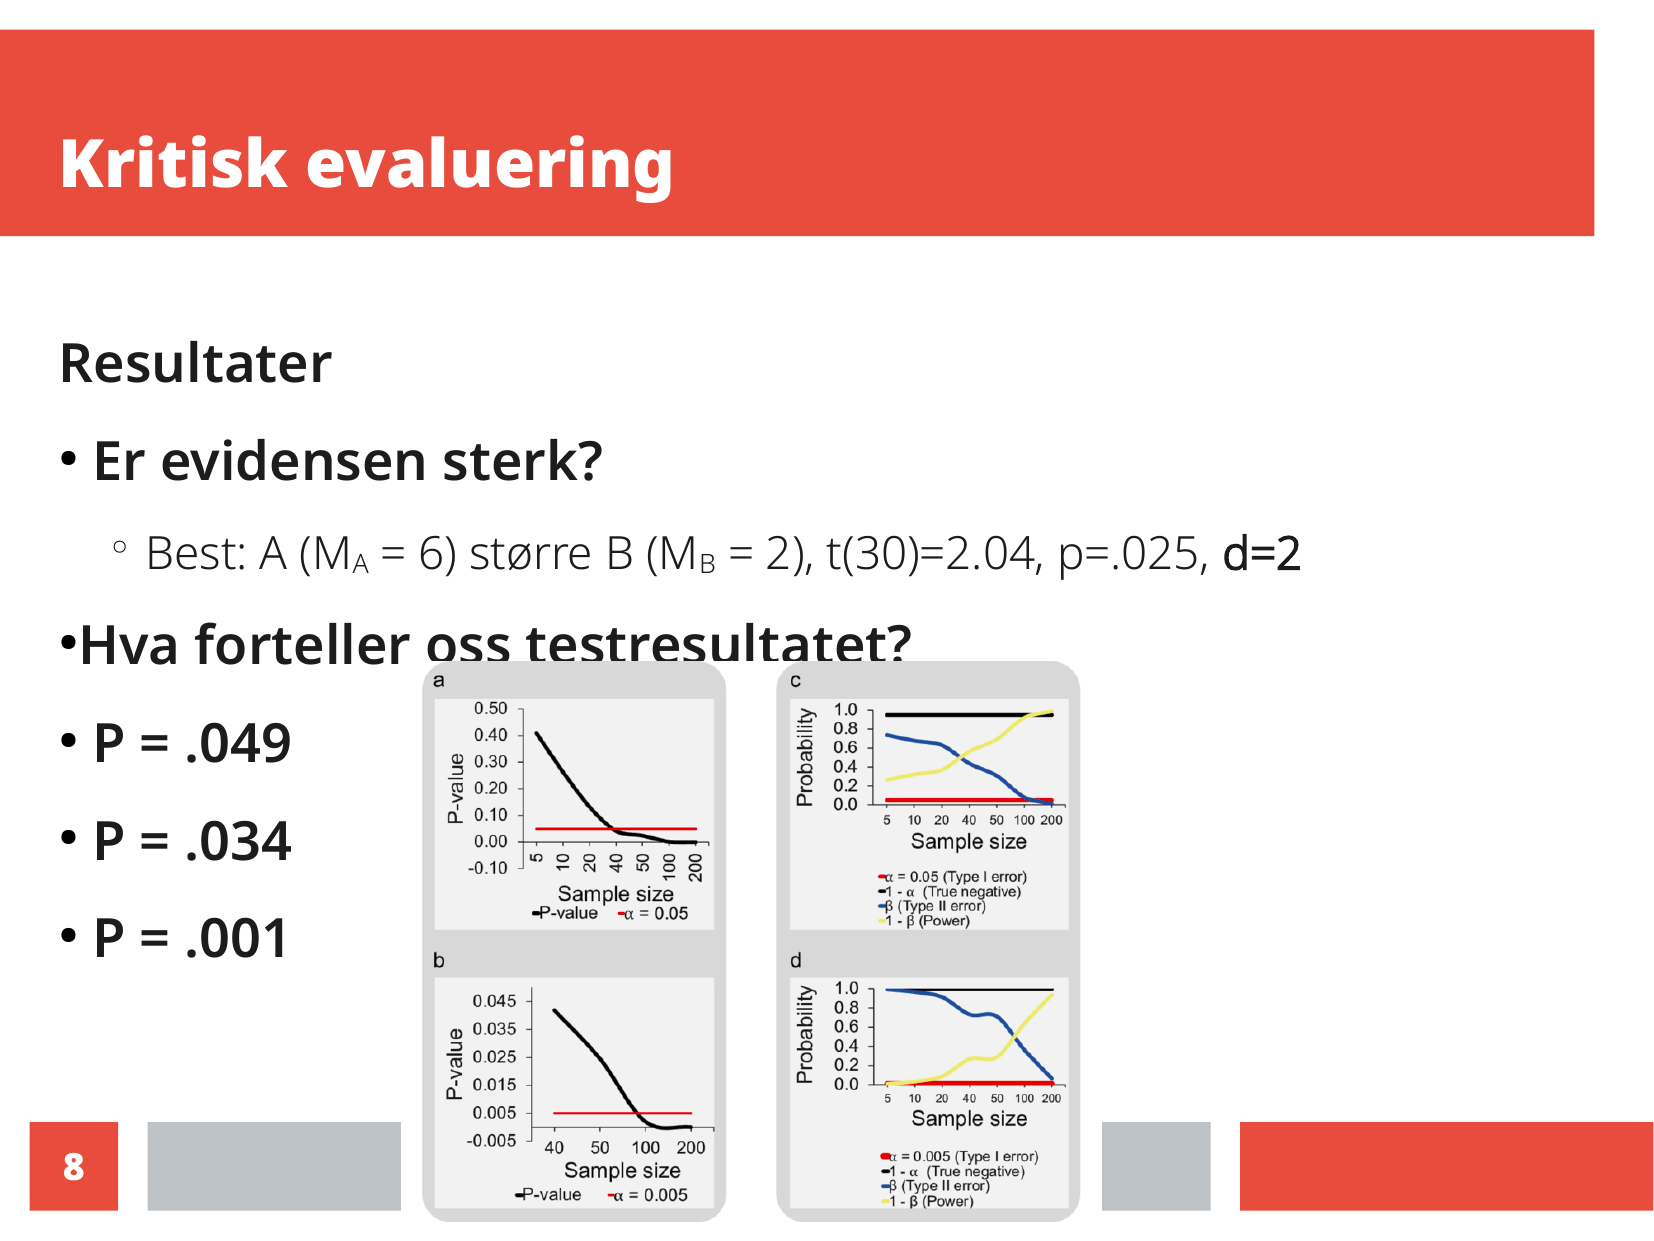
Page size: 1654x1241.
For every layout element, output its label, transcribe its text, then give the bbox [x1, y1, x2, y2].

picture [401, 661, 1102, 1222]
list Resultater Er evidensen sterk? Best: A (MA = 6) større B (MB = 2), t(30)=2.04, p=.025, d=2 Hva forteller oss testresultatet? P = .049 P = .034 P = .001 [59, 324, 1565, 1001]
title Kritisk evaluering [59, 59, 1595, 207]
